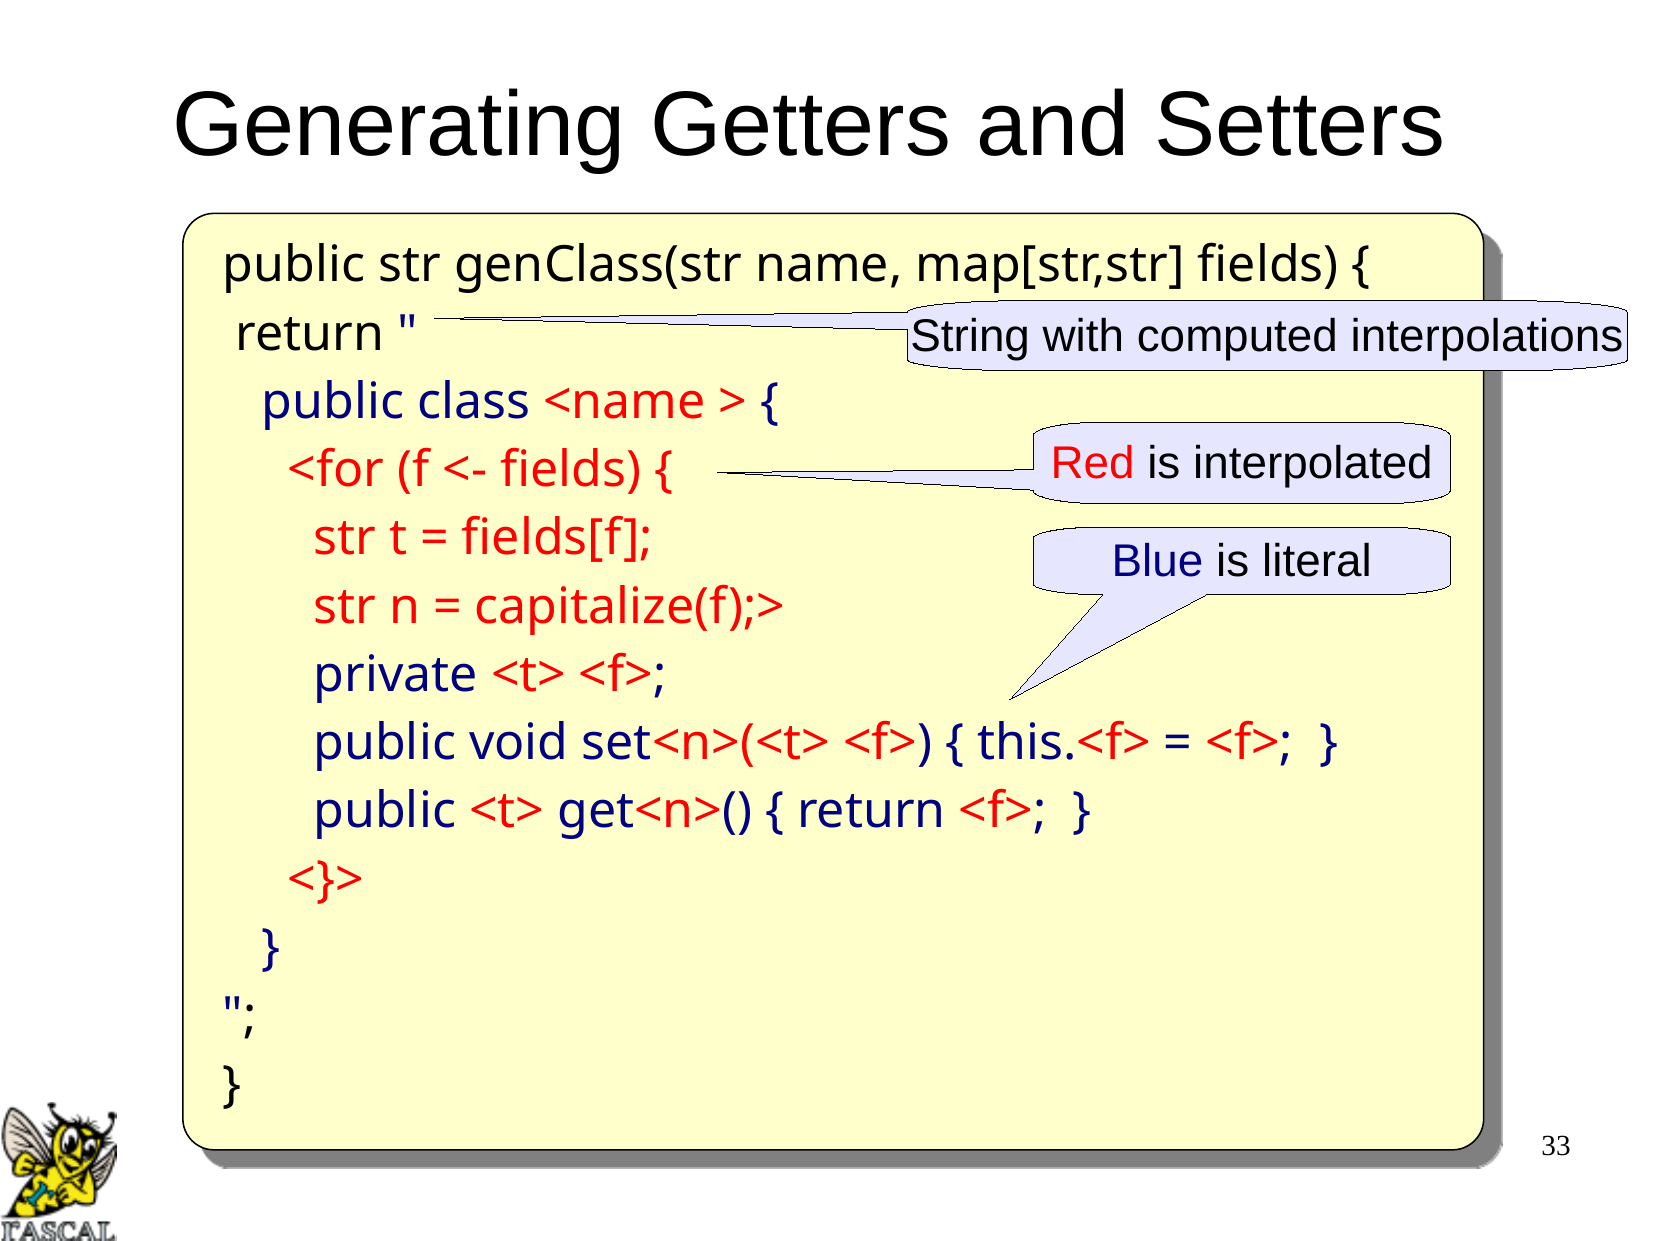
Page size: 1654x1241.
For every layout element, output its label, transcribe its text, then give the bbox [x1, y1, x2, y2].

text_box [1480, 371, 1484, 1134]
text_box String with computed interpolations [434, 300, 1628, 371]
text_box Blue is literal [1009, 527, 1451, 700]
text_box public str genClass(str name, map[str,str] fields) { return " public class <name > { <for (f <- fields) { str t = fields[f]; str n = capitalize(f);> private <t> <f>; public void set<n>(<t> <f>) { this.<f> = <f>; } public <t> get<n>() { return <f>; } <}> } "; } [208, 220, 1480, 1241]
text_box Red is interpolated [717, 422, 1451, 504]
text_box [1480, 229, 1484, 300]
picture [0, 1102, 117, 1241]
text_box [182, 213, 1472, 1150]
title Generating Getters and Setters [65, 20, 1554, 228]
